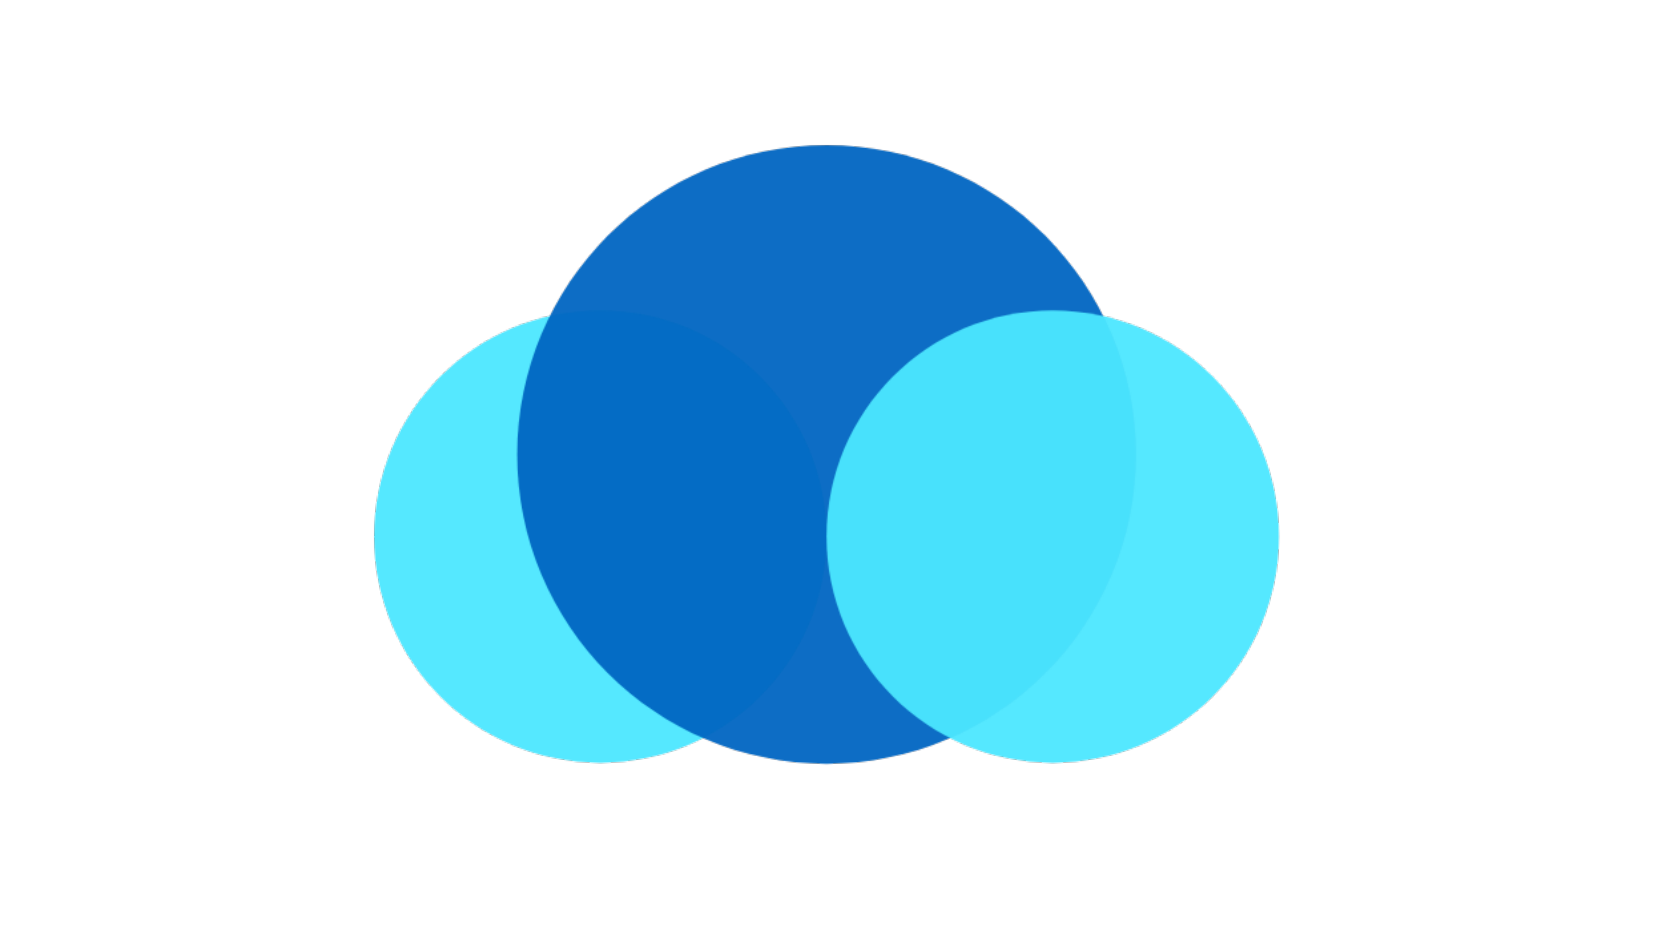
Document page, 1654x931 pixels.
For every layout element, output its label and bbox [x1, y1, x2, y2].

picture [361, 0, 1292, 930]
